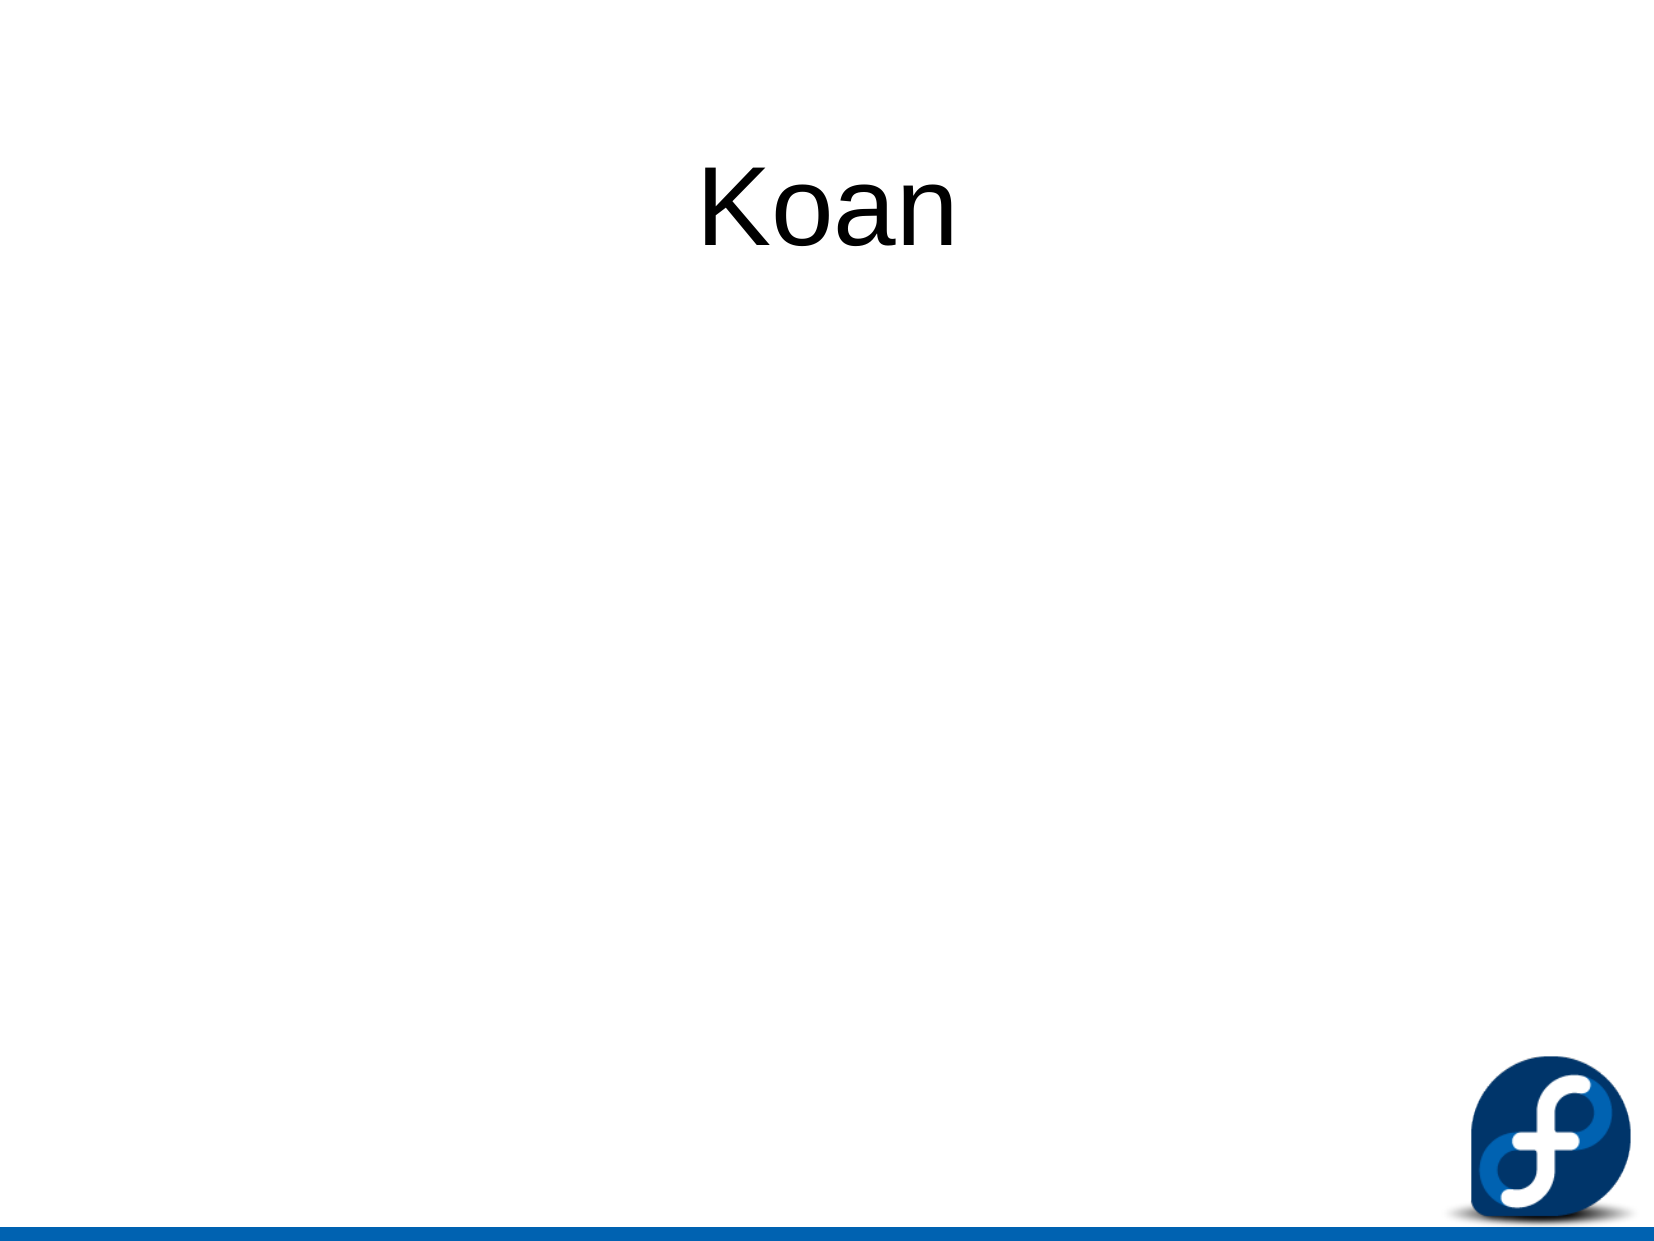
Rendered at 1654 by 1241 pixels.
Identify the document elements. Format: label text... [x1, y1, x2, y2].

picture [1438, 1055, 1645, 1229]
title Koan [121, 102, 1534, 310]
